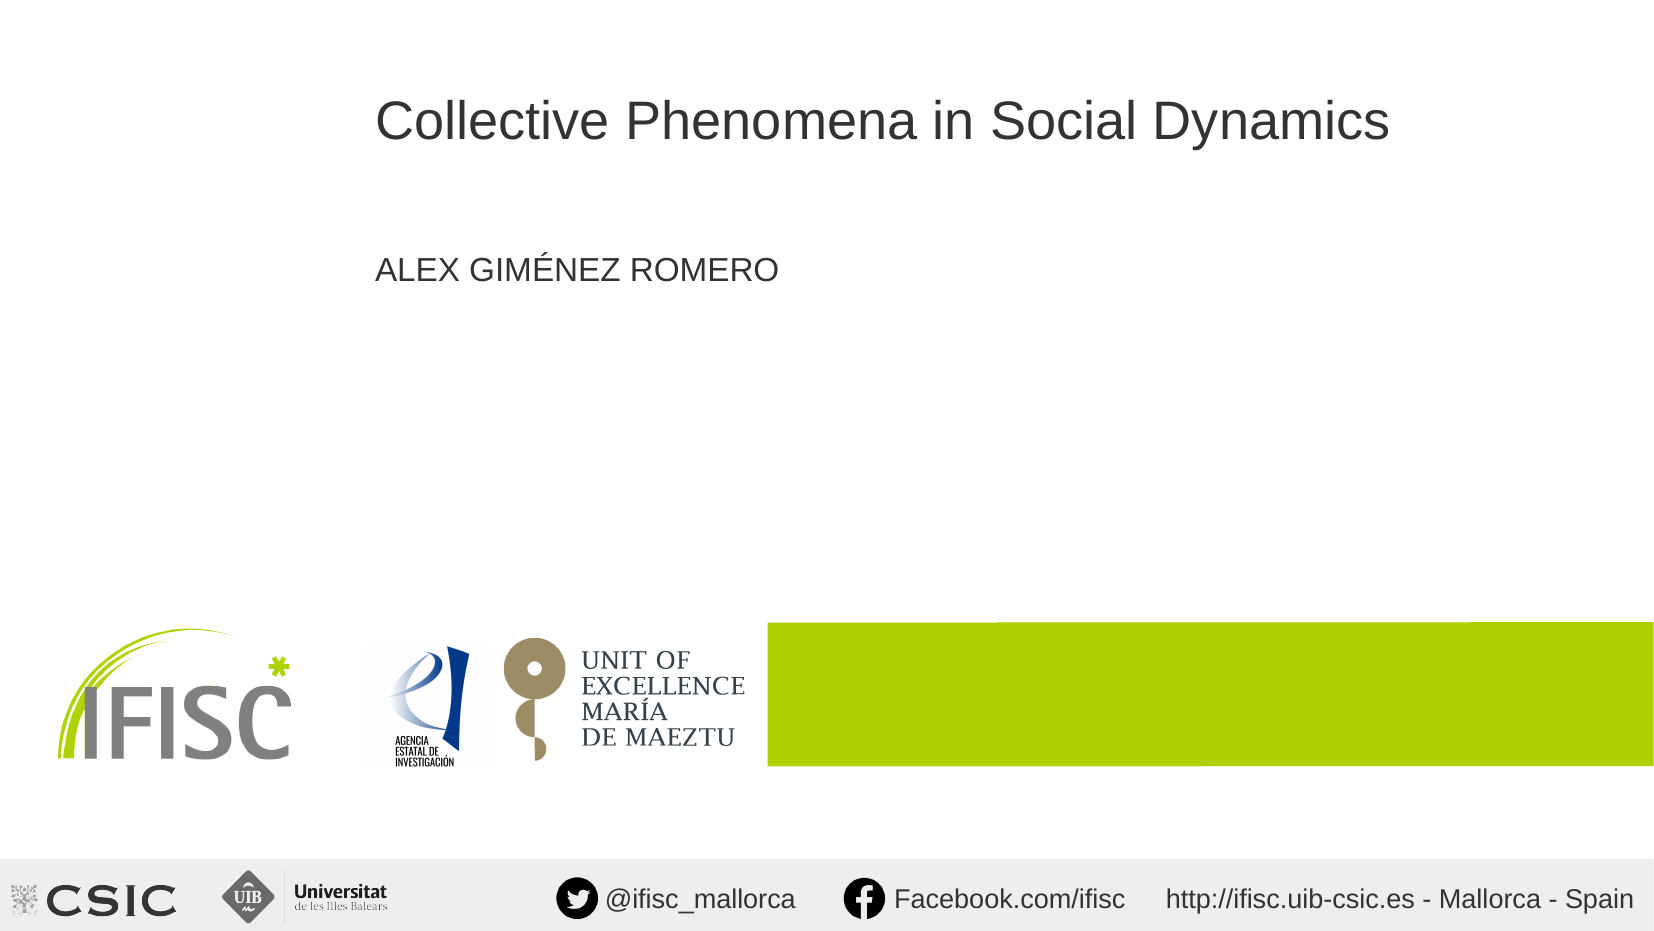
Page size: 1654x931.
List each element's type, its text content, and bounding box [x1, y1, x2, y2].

picture [366, 643, 492, 770]
picture [47, 622, 305, 766]
picture [842, 876, 886, 920]
picture [555, 876, 599, 920]
text_box Collective Phenomena in Social Dynamics [360, 82, 1430, 219]
text_box ALEX GIMÉNEZ ROMERO [360, 244, 1189, 393]
picture [0, 858, 209, 931]
picture [498, 632, 756, 768]
picture [213, 860, 396, 931]
